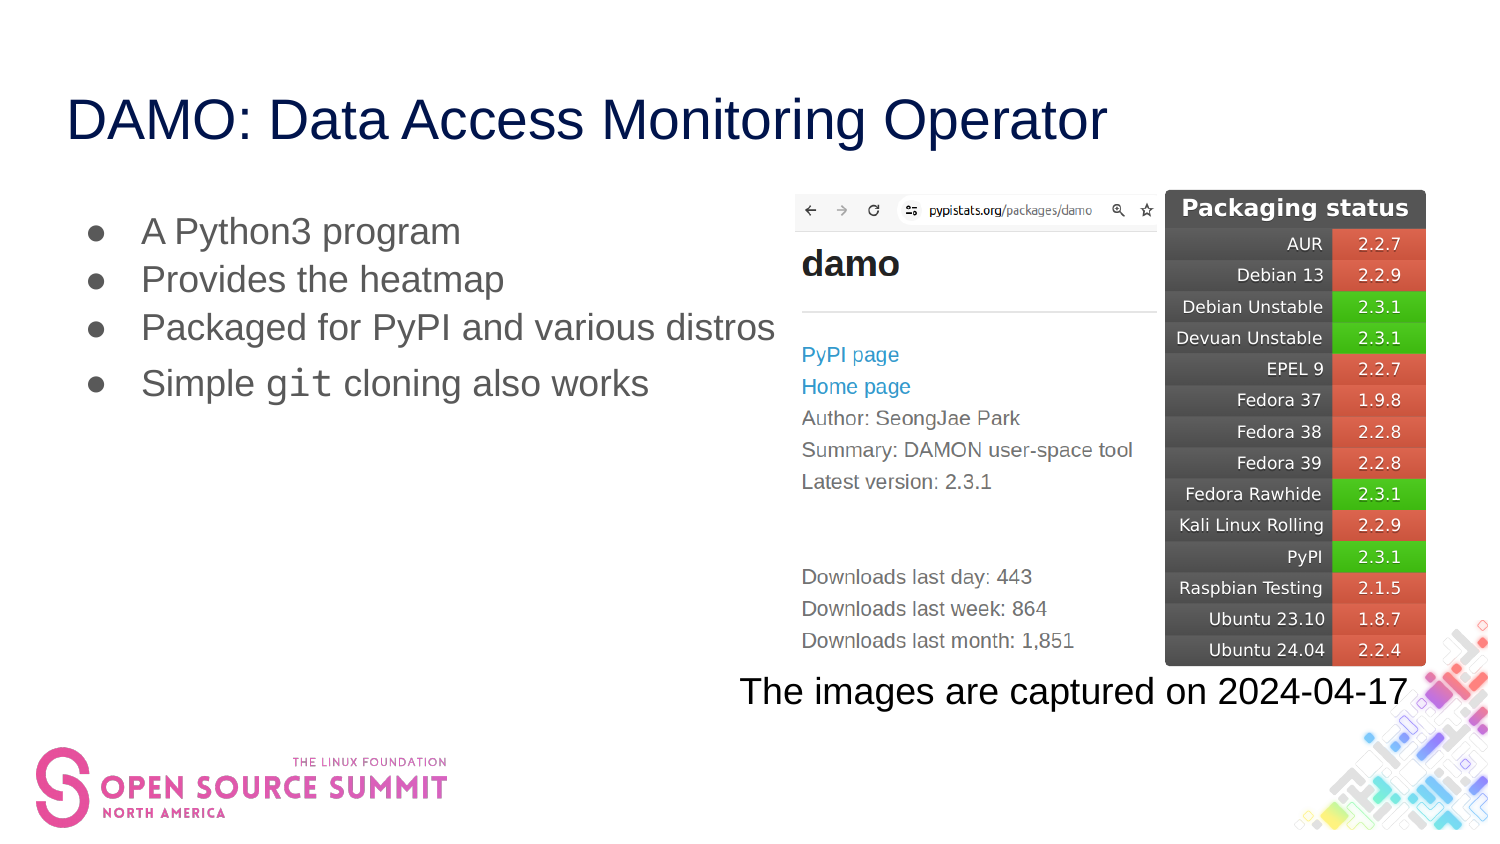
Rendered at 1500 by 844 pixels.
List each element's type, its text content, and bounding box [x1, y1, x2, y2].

picture [36, 747, 447, 828]
text_box The images are captured on 2024-04-17 [724, 663, 1424, 721]
title DAMO: Data Access Monitoring Operator [51, 72, 1449, 167]
list A Python3 program Provides the heatmap Packaged for PyPI and various distros Simple git cloning also works [51, 189, 1449, 734]
picture [1294, 620, 1488, 830]
picture [1164, 188, 1427, 668]
picture [795, 194, 1157, 656]
